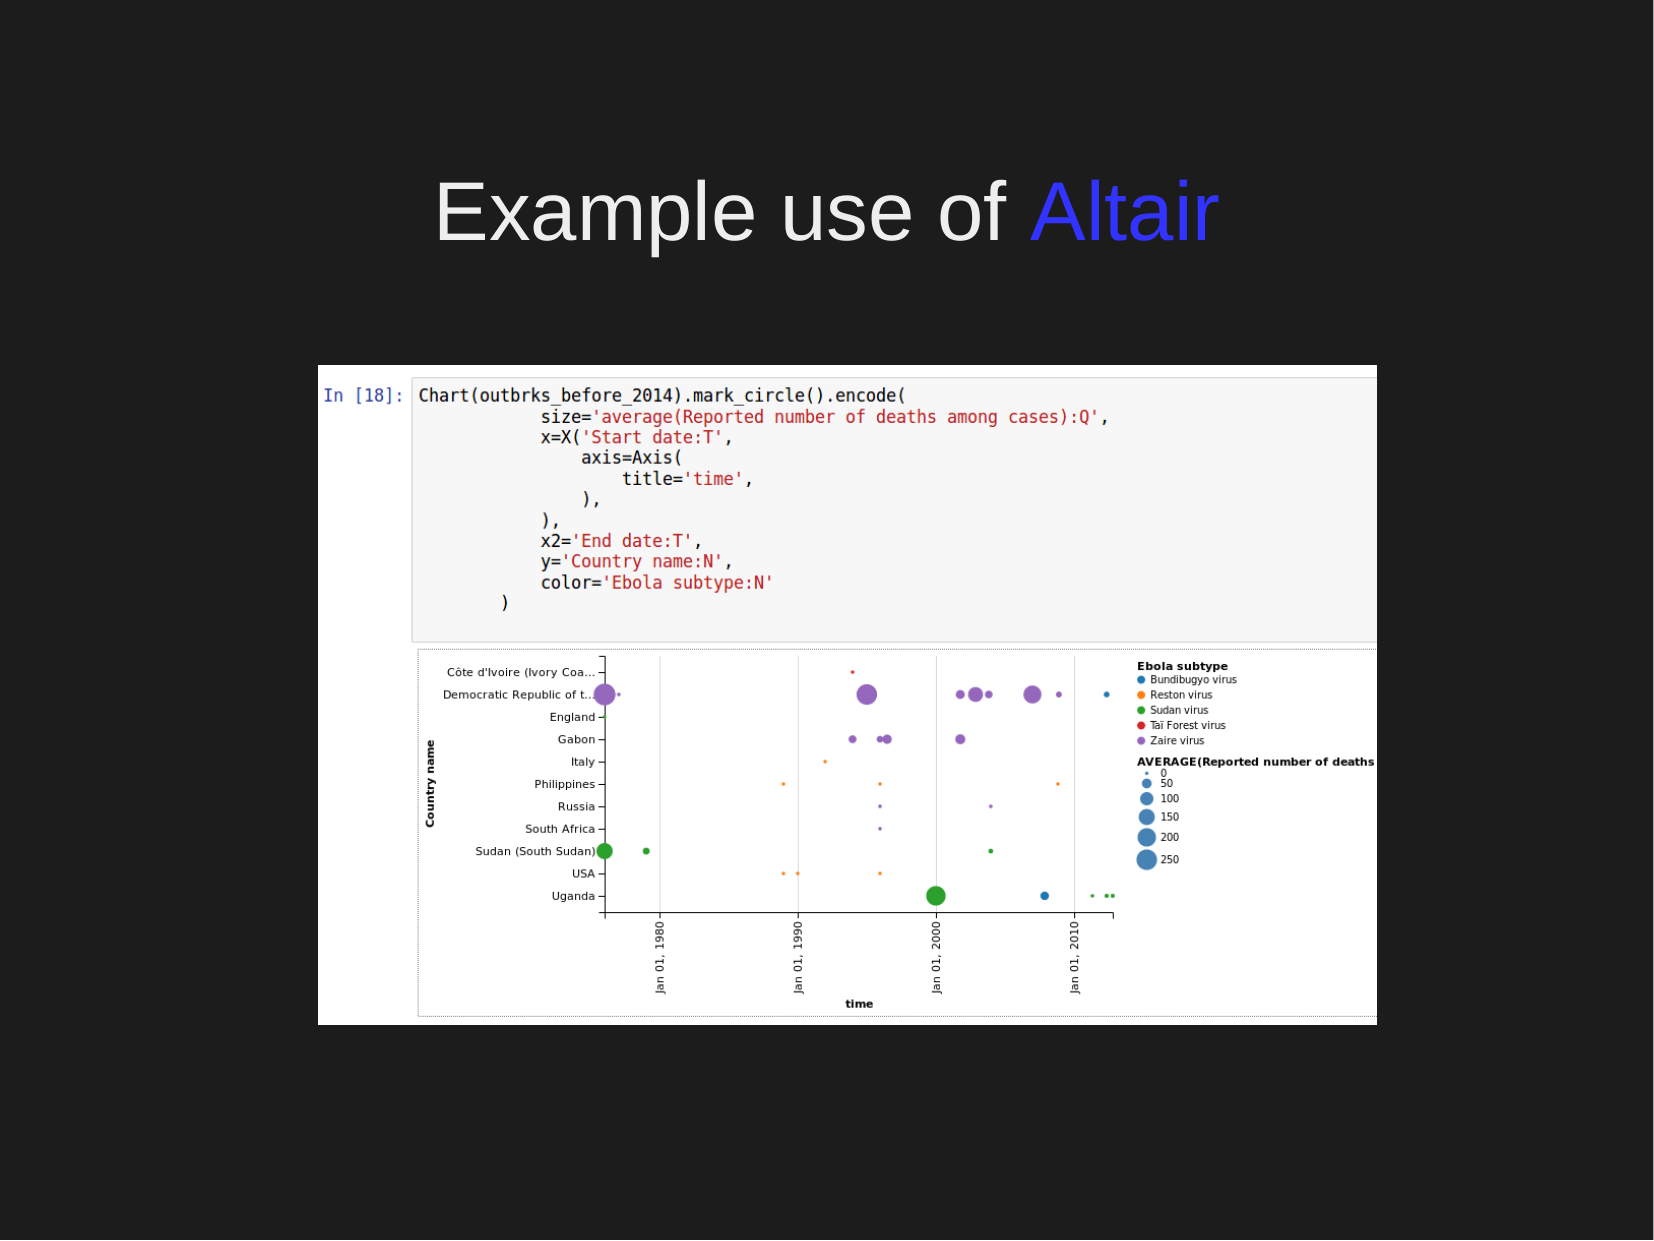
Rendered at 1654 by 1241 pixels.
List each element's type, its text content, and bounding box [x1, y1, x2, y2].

picture [318, 365, 1377, 1025]
text_box Example use of Altair [83, 0, 1572, 668]
